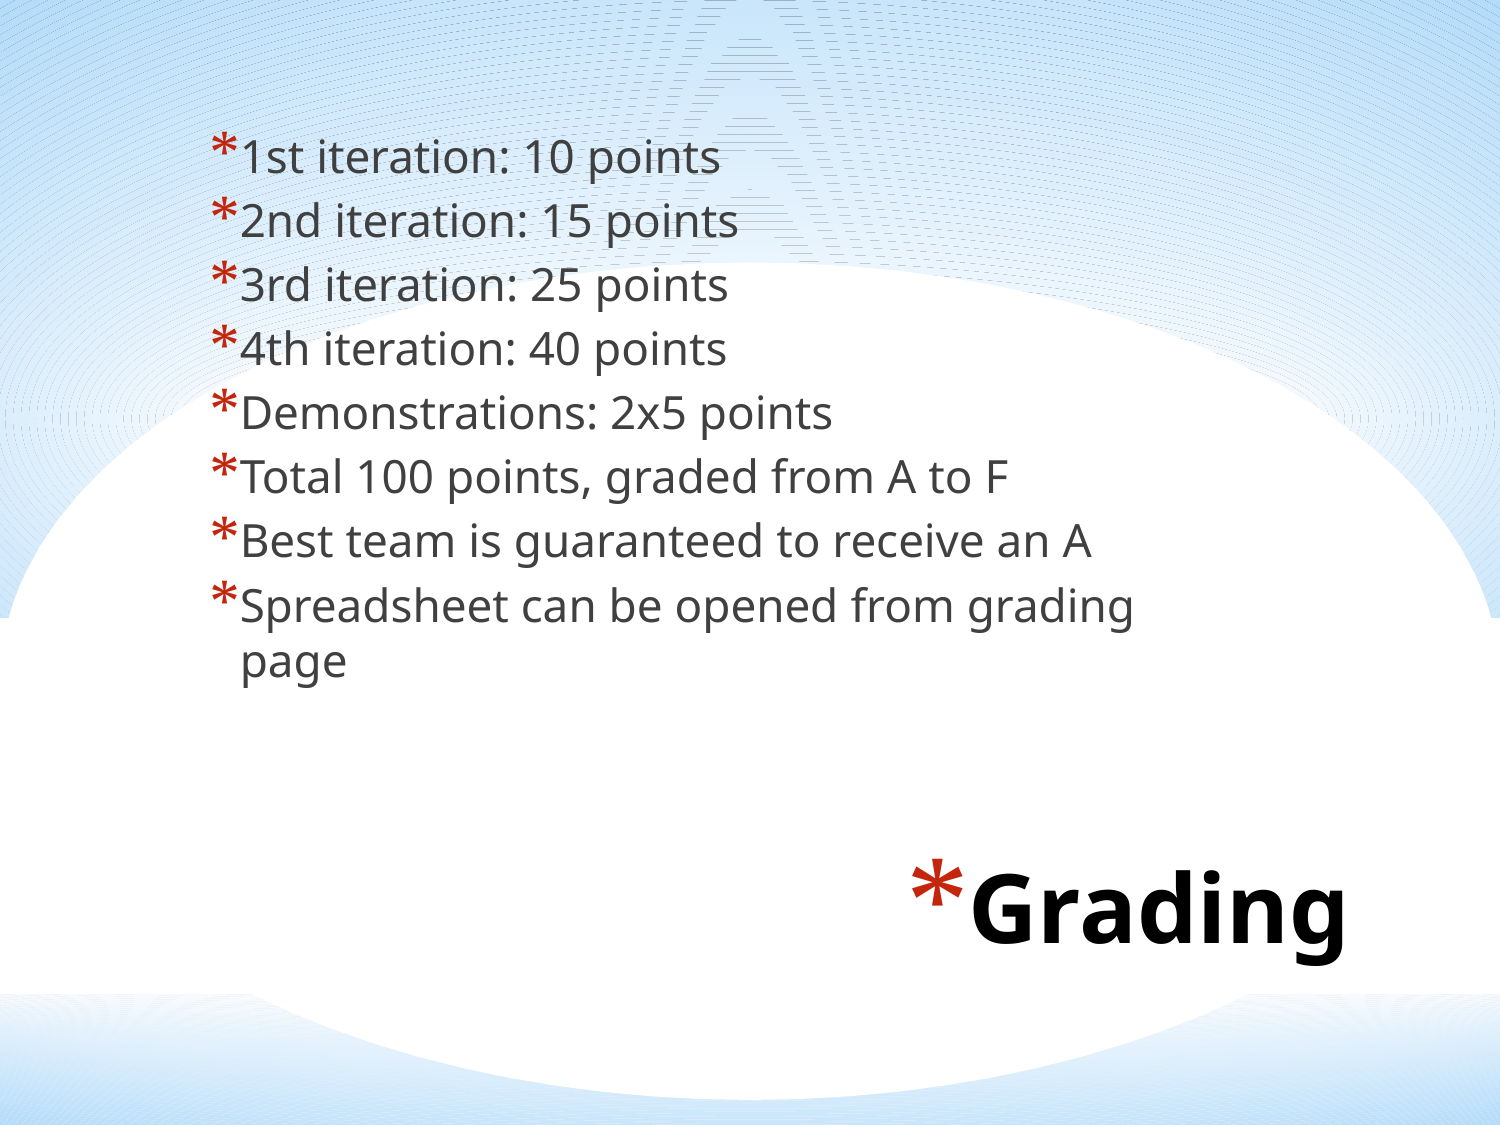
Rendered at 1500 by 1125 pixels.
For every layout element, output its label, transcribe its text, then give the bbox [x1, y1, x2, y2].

title Grading [296, 840, 1366, 1028]
list 1st iteration: 10 points 2nd iteration: 15 points 3rd iteration: 25 points 4th iteration: 40 points Demonstrations: 2x5 points Total 100 points, graded from A to F Best team is guaranteed to receive an A Spreadsheet can be opened from grading page [187, 120, 1238, 690]
